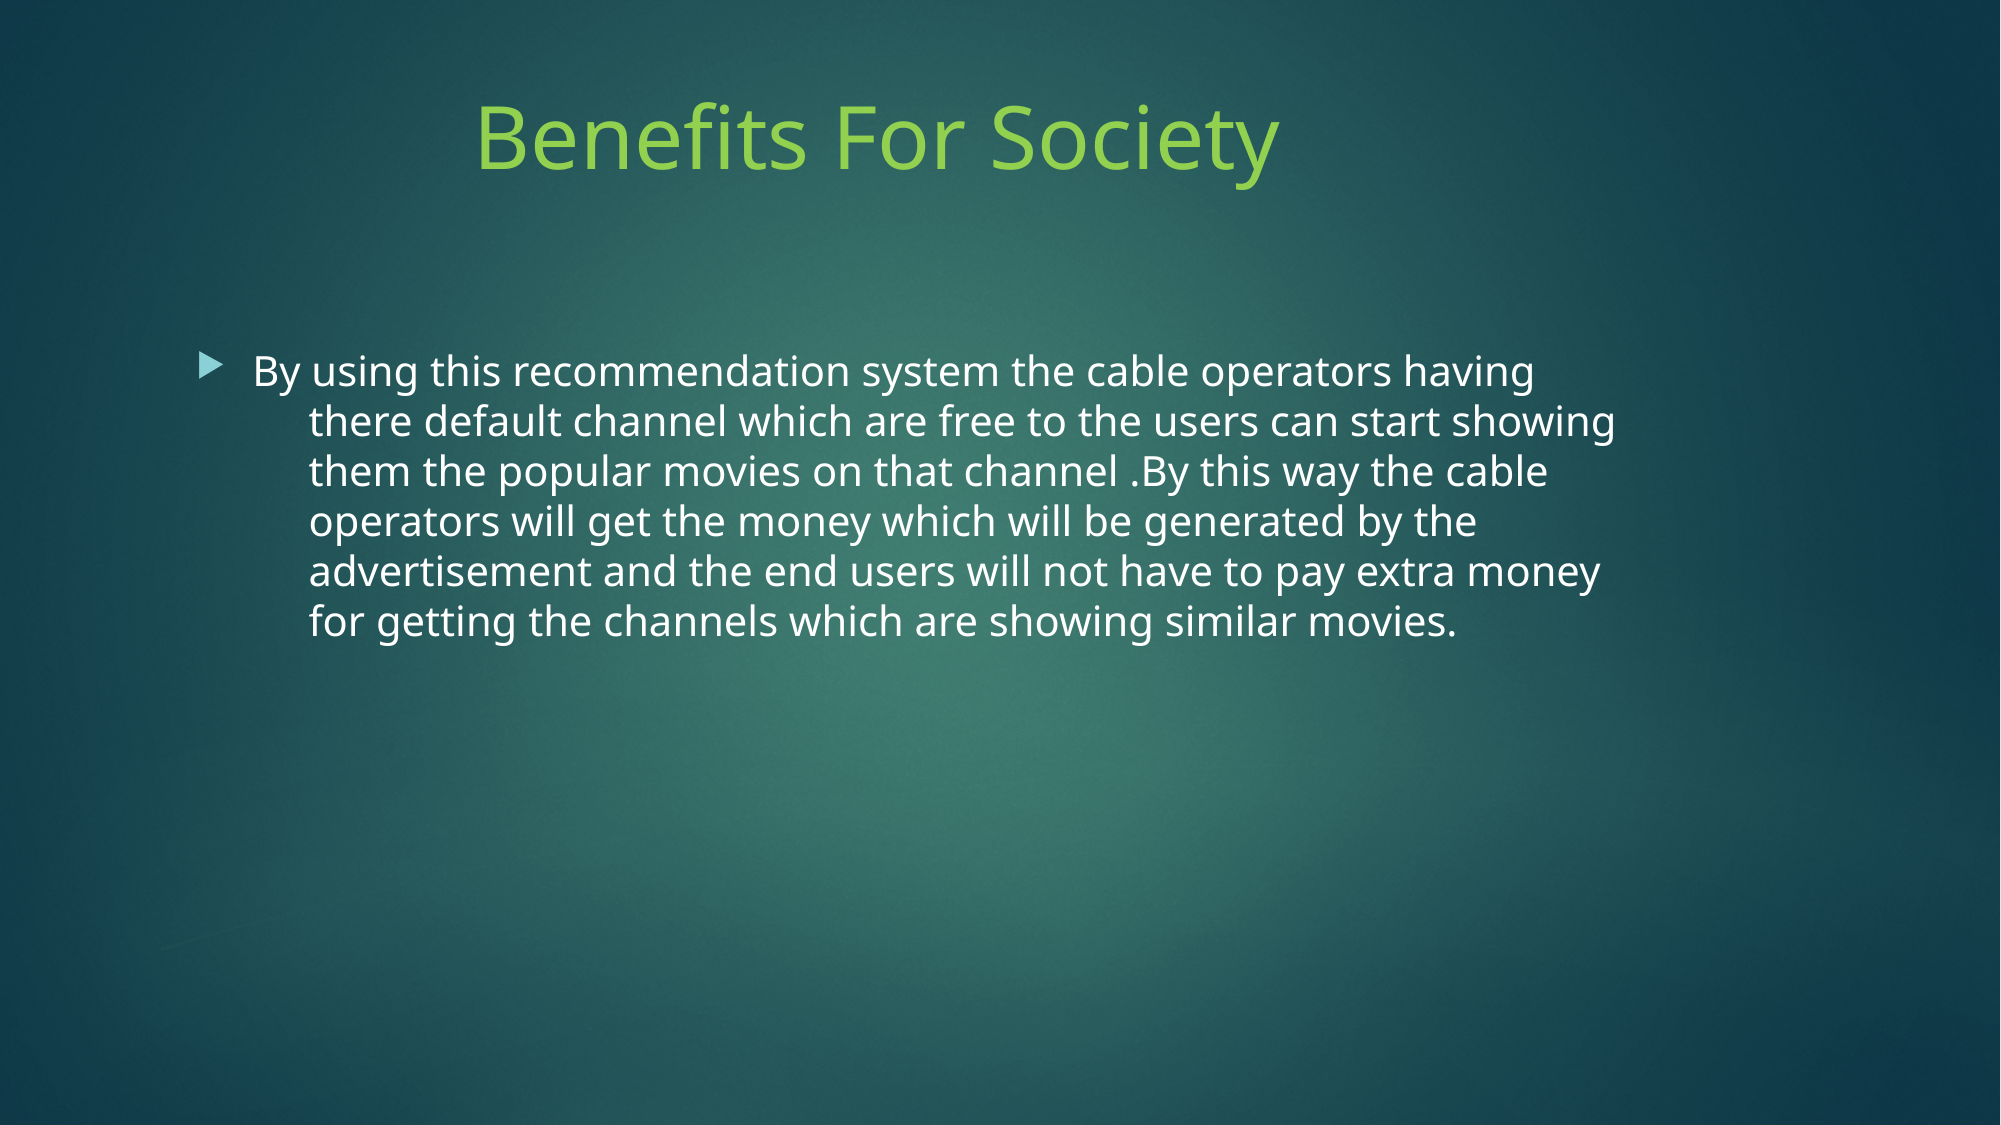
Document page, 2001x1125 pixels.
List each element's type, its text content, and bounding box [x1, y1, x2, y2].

list By using this recommendation system the cable operators having there default channel which are free to the users can start showing them the popular movies on that channel .By this way the cable operators will get the money which will be generated by the advertisement and the end users will not have to pay extra money for getting the channels which are showing similar movies. [181, 336, 1649, 1026]
title Benefits For Society [106, 74, 1649, 305]
